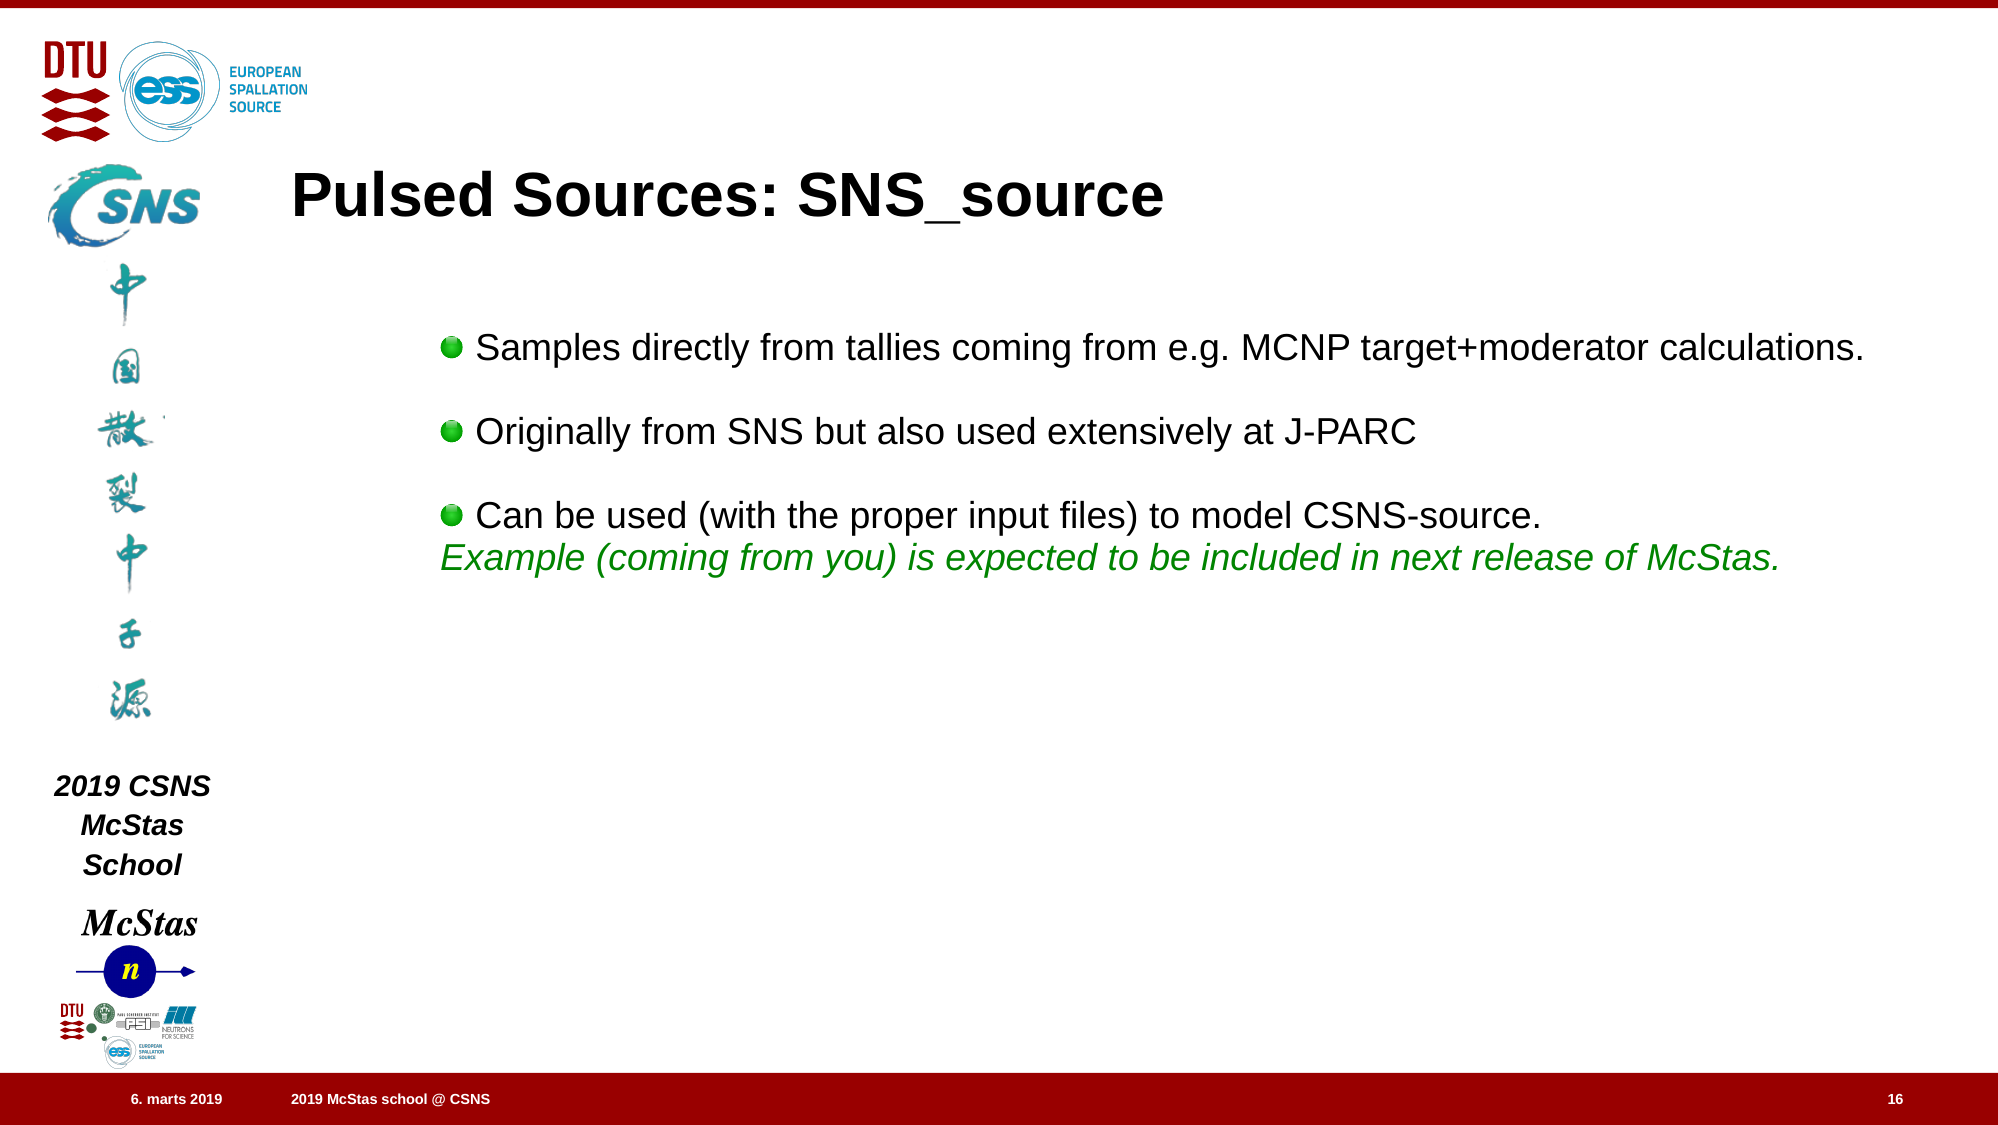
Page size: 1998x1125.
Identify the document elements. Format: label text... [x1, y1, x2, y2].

picture [48, 162, 209, 744]
slide_number 33 [1887, 1088, 1909, 1110]
title Pulsed Sources: SNS_source [291, 69, 1819, 230]
picture [86, 1003, 197, 1069]
text_box Samples directly from tallies coming from e.g. MCNP target+moderator calculations. Originally from SNS but also used extensively at J-PARC Can be used (with the proper input files) to model CSNS-source. Example (coming from you) is expected to be included in next release of McStas. [425, 318, 1881, 586]
picture [119, 41, 307, 142]
picture [59, 908, 213, 999]
picture [116, 1013, 160, 1030]
